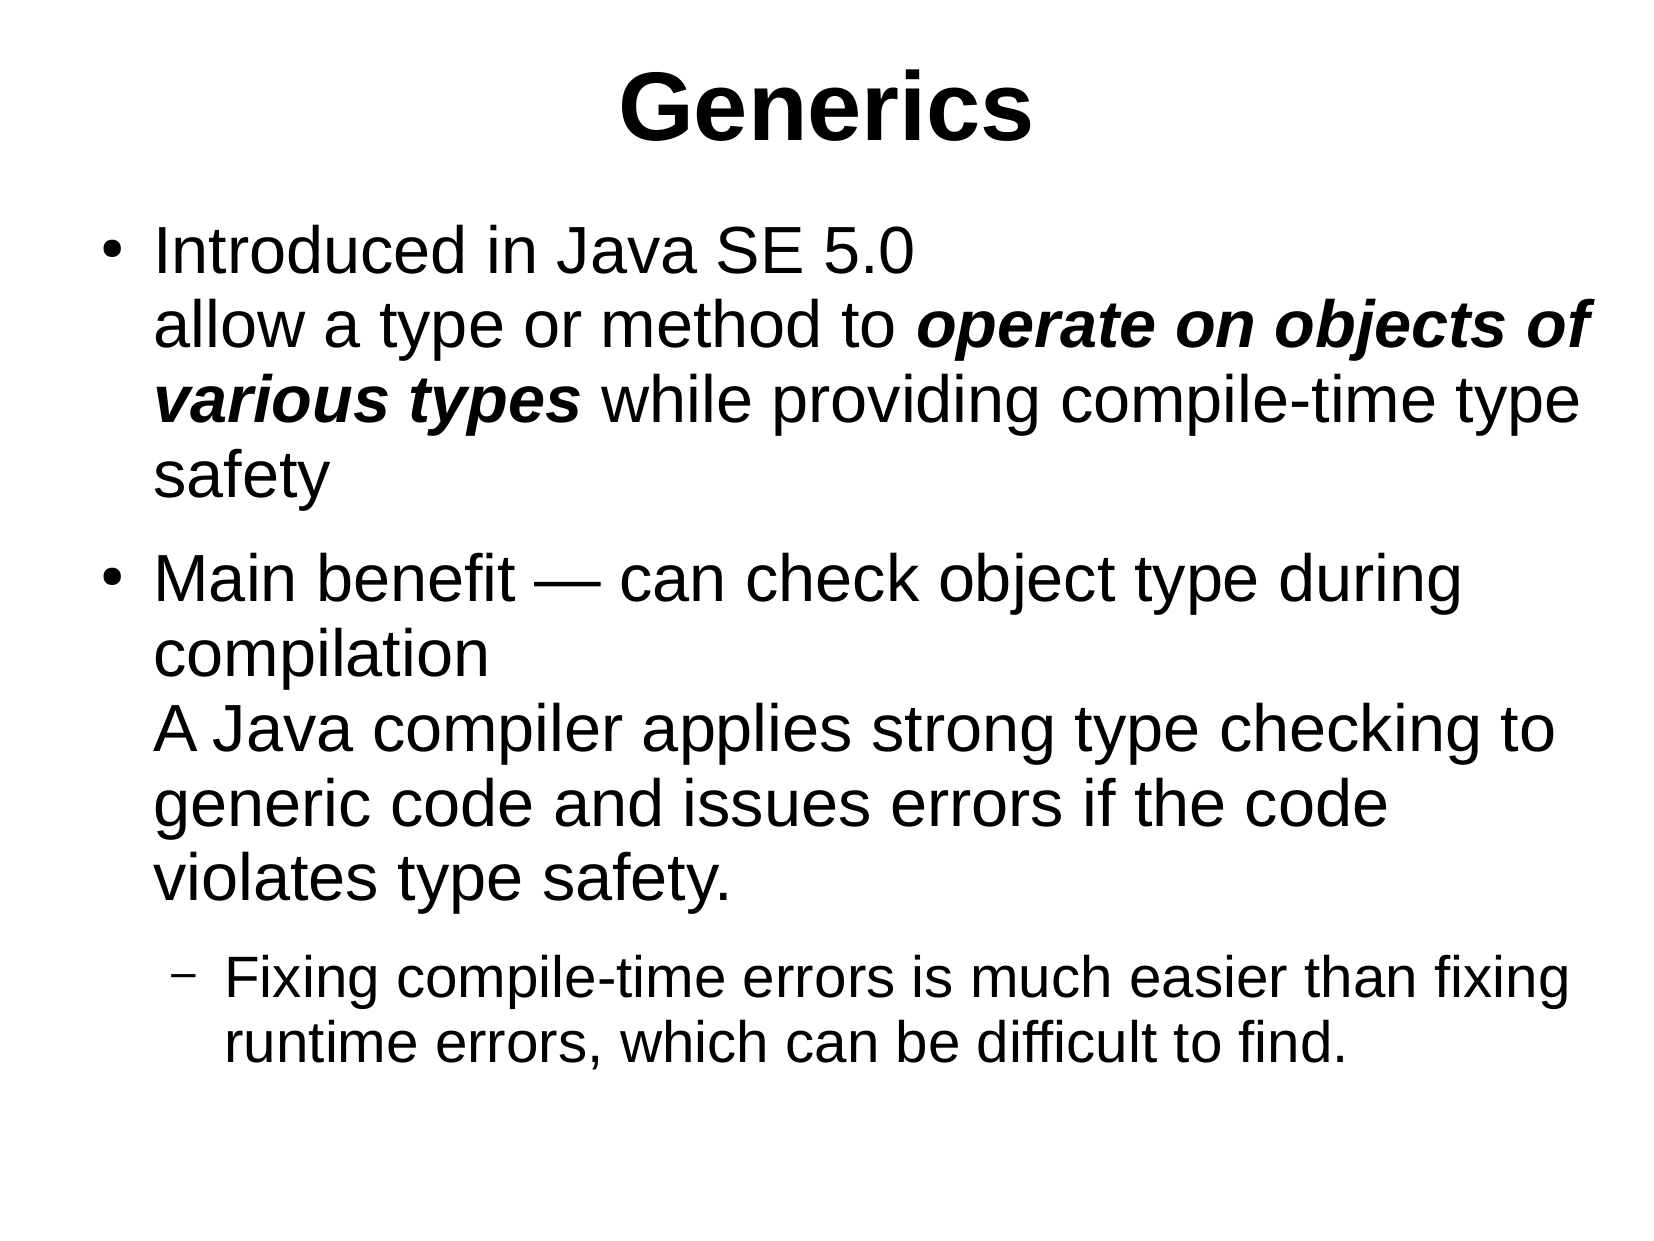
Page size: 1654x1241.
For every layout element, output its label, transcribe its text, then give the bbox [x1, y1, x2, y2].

title Generics [82, 35, 1571, 178]
list Introduced in Java SE 5.0 allow a type or method to operate on objects of various types while providing compile-time type safety Main benefit — can check object type during compilation A Java compiler applies strong type checking to generic code and issues errors if the code violates type safety. Fixing compile-time errors is much easier than fixing runtime errors, which can be difficult to find. [82, 212, 1607, 1205]
